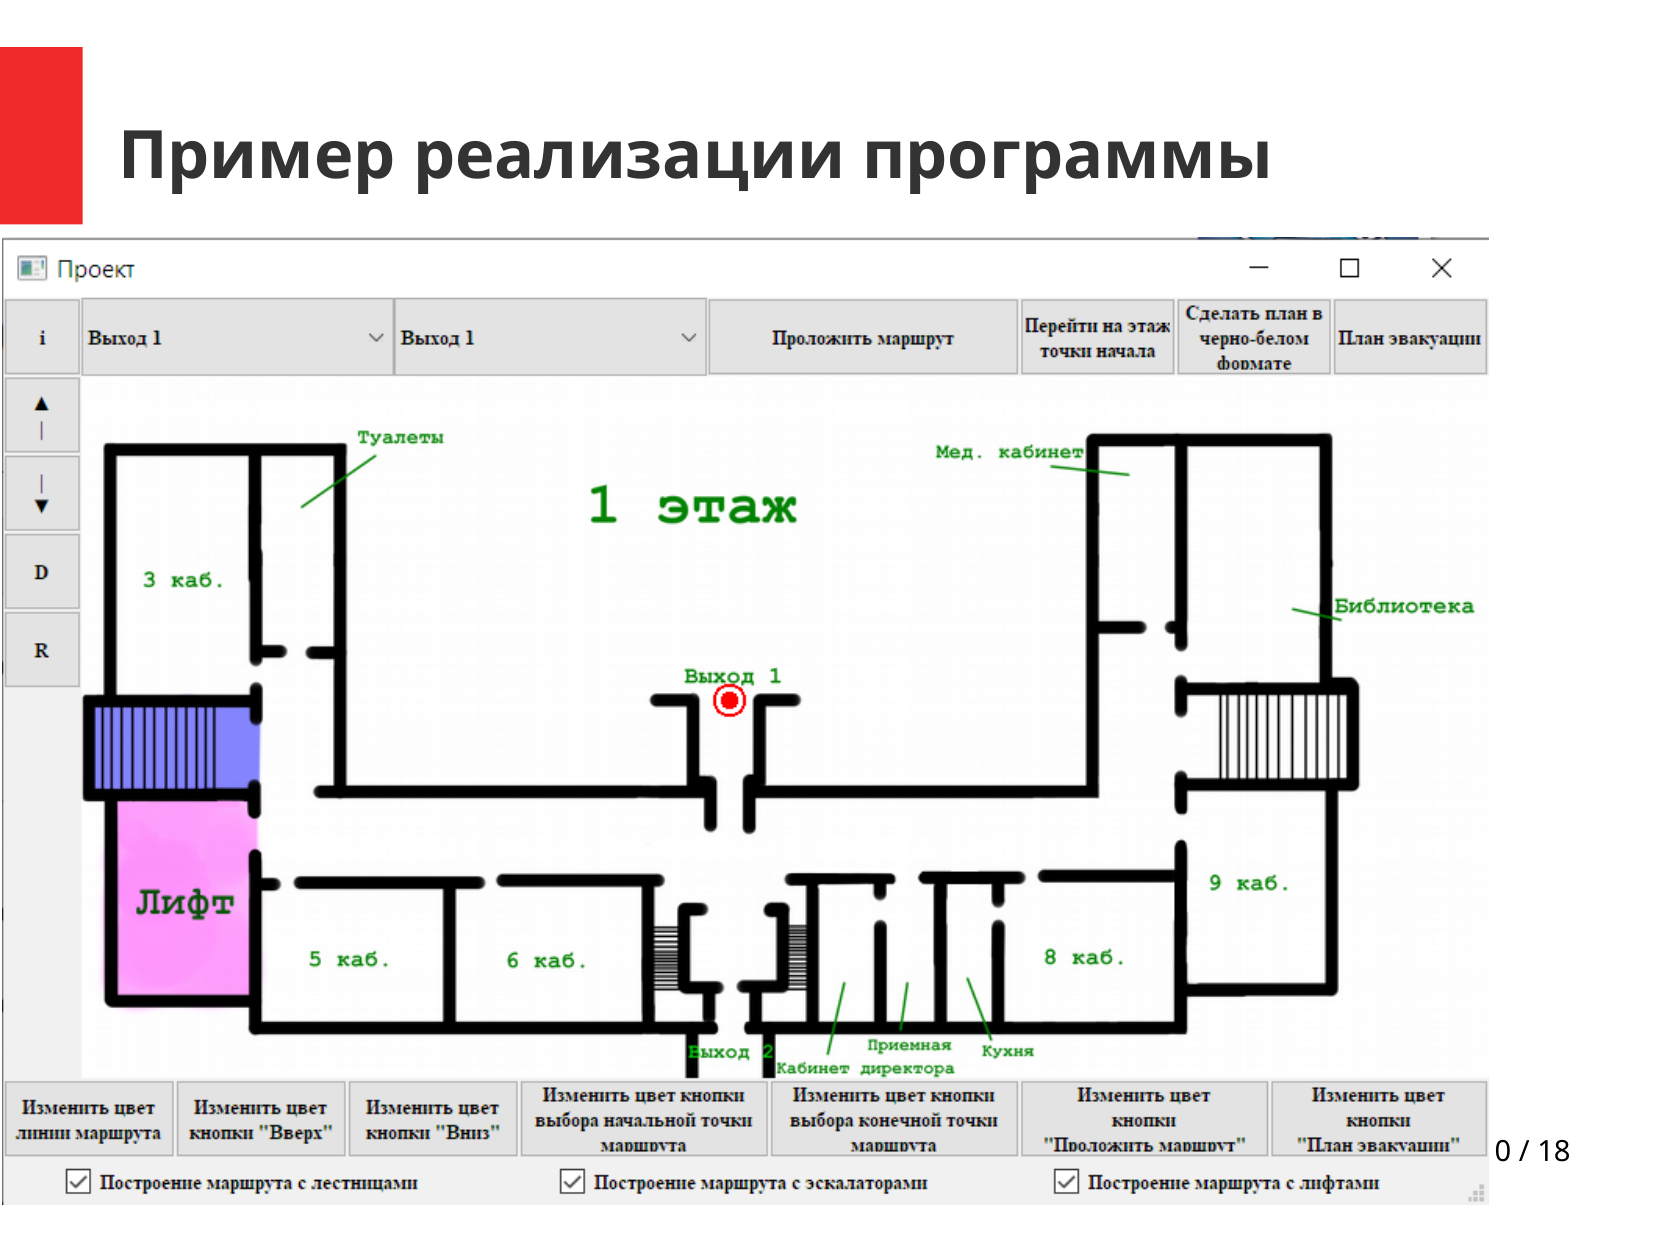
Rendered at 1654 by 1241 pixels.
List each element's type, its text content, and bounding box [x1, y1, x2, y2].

title Пример реализации программы [118, 27, 1571, 278]
picture [2, 237, 1489, 1205]
